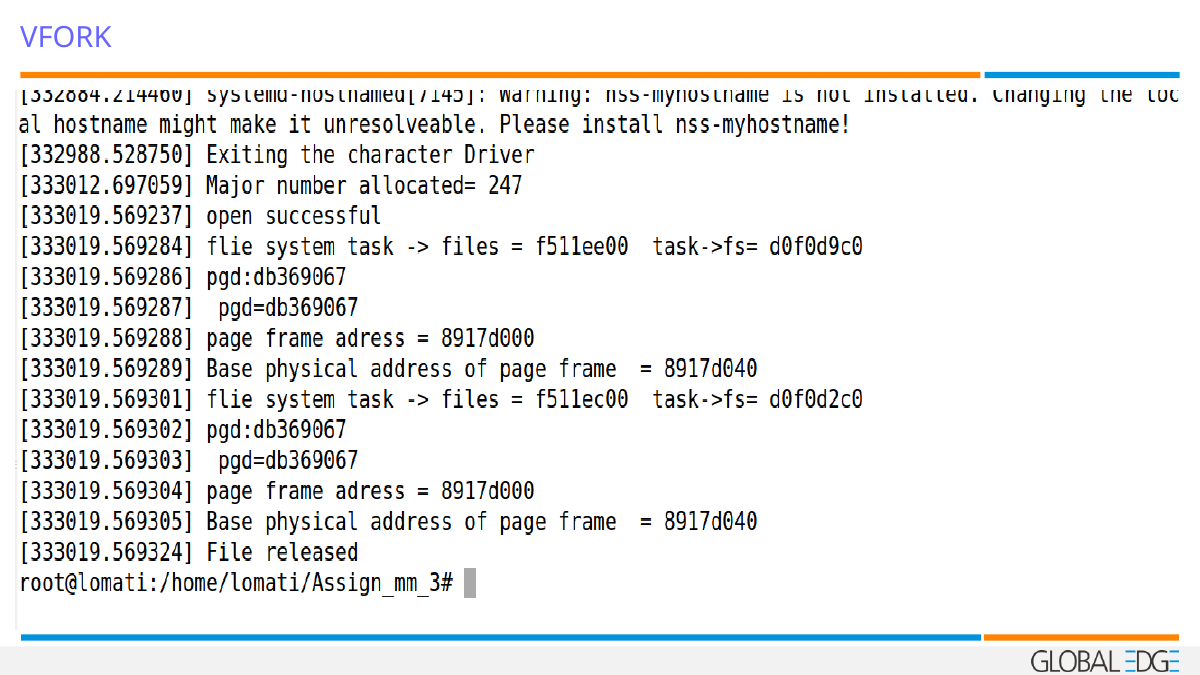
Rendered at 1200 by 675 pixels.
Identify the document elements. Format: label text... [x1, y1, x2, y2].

picture [15, 89, 1186, 631]
picture [1031, 650, 1179, 672]
title VFORK [12, 9, 1088, 63]
